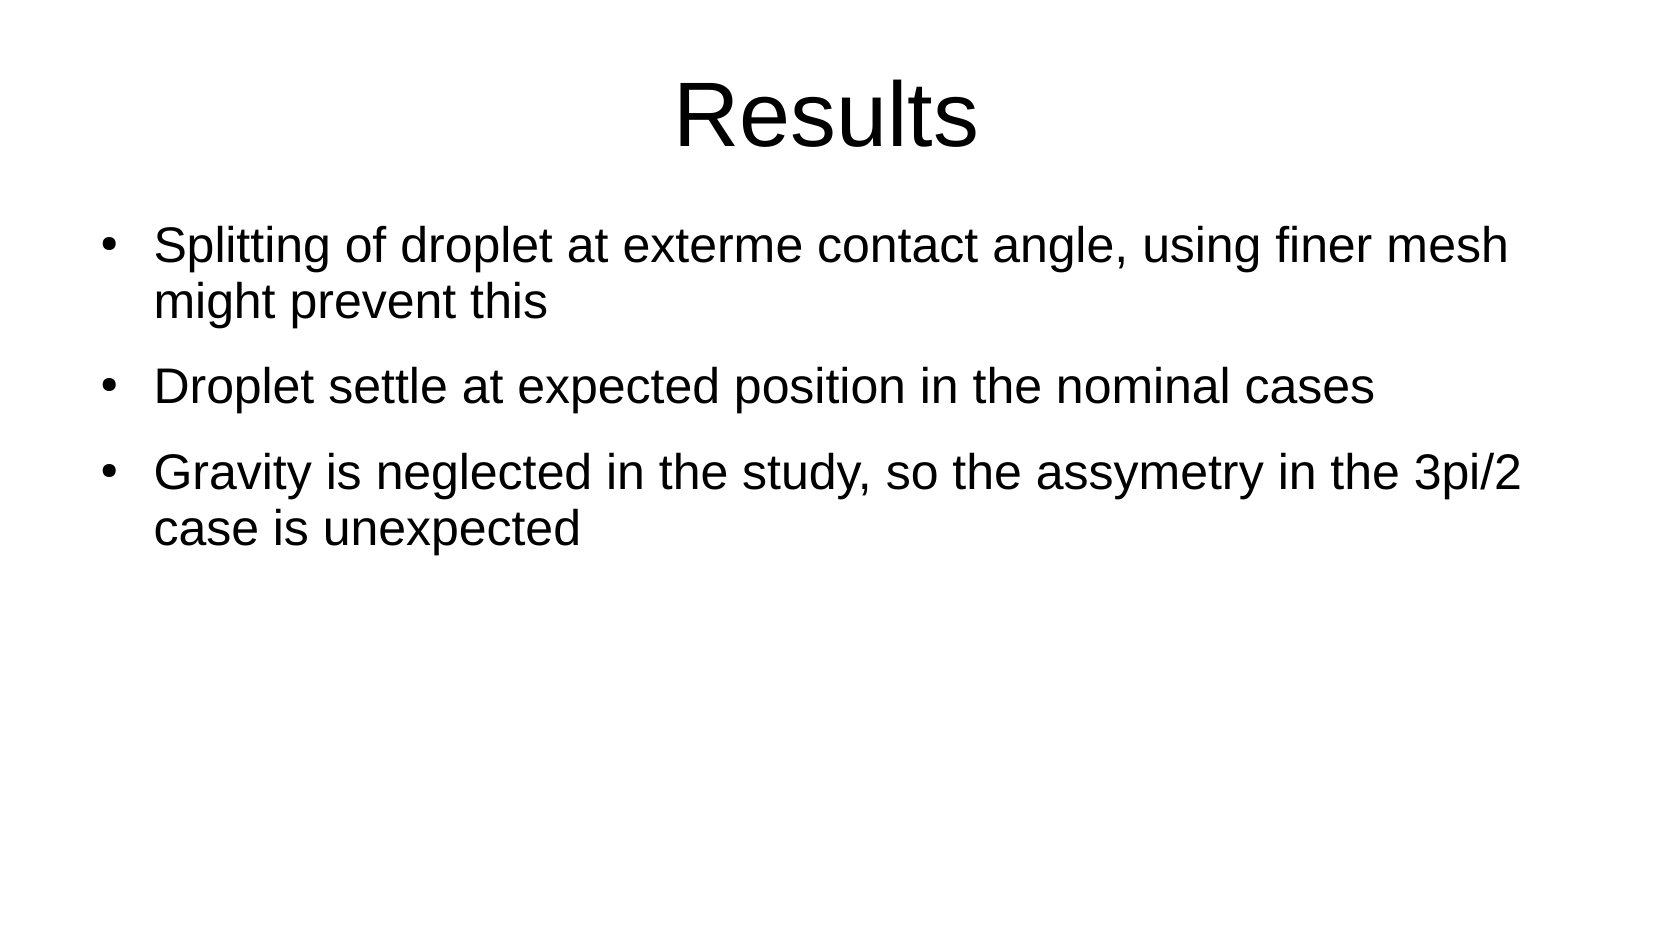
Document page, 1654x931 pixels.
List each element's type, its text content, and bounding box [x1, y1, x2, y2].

list Splitting of droplet at exterme contact angle, using finer mesh might prevent this Droplet settle at expected position in the nominal cases Gravity is neglected in the study, so the assymetry in the 3pi/2 case is unexpected [82, 217, 1571, 758]
title Results [82, 37, 1571, 193]
